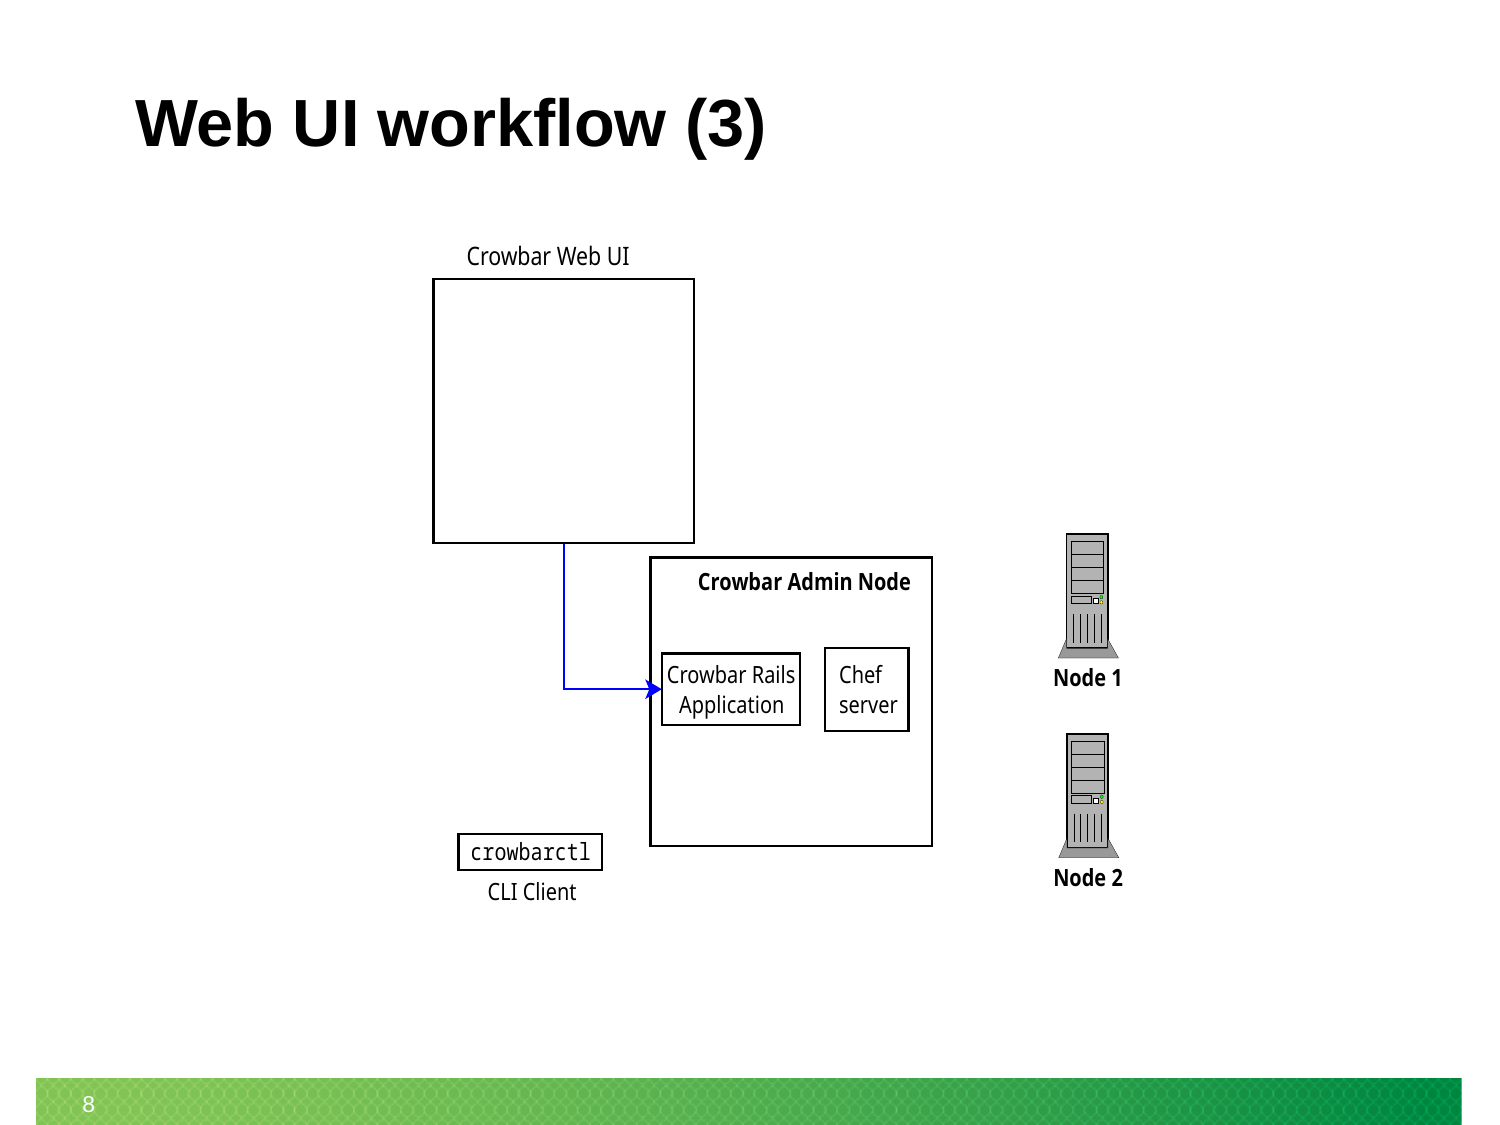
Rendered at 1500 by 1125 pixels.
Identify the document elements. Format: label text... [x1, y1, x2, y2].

picture [413, 236, 1123, 945]
title Web UI workflow (3) [135, 41, 1372, 204]
picture [36, 1078, 1462, 1125]
